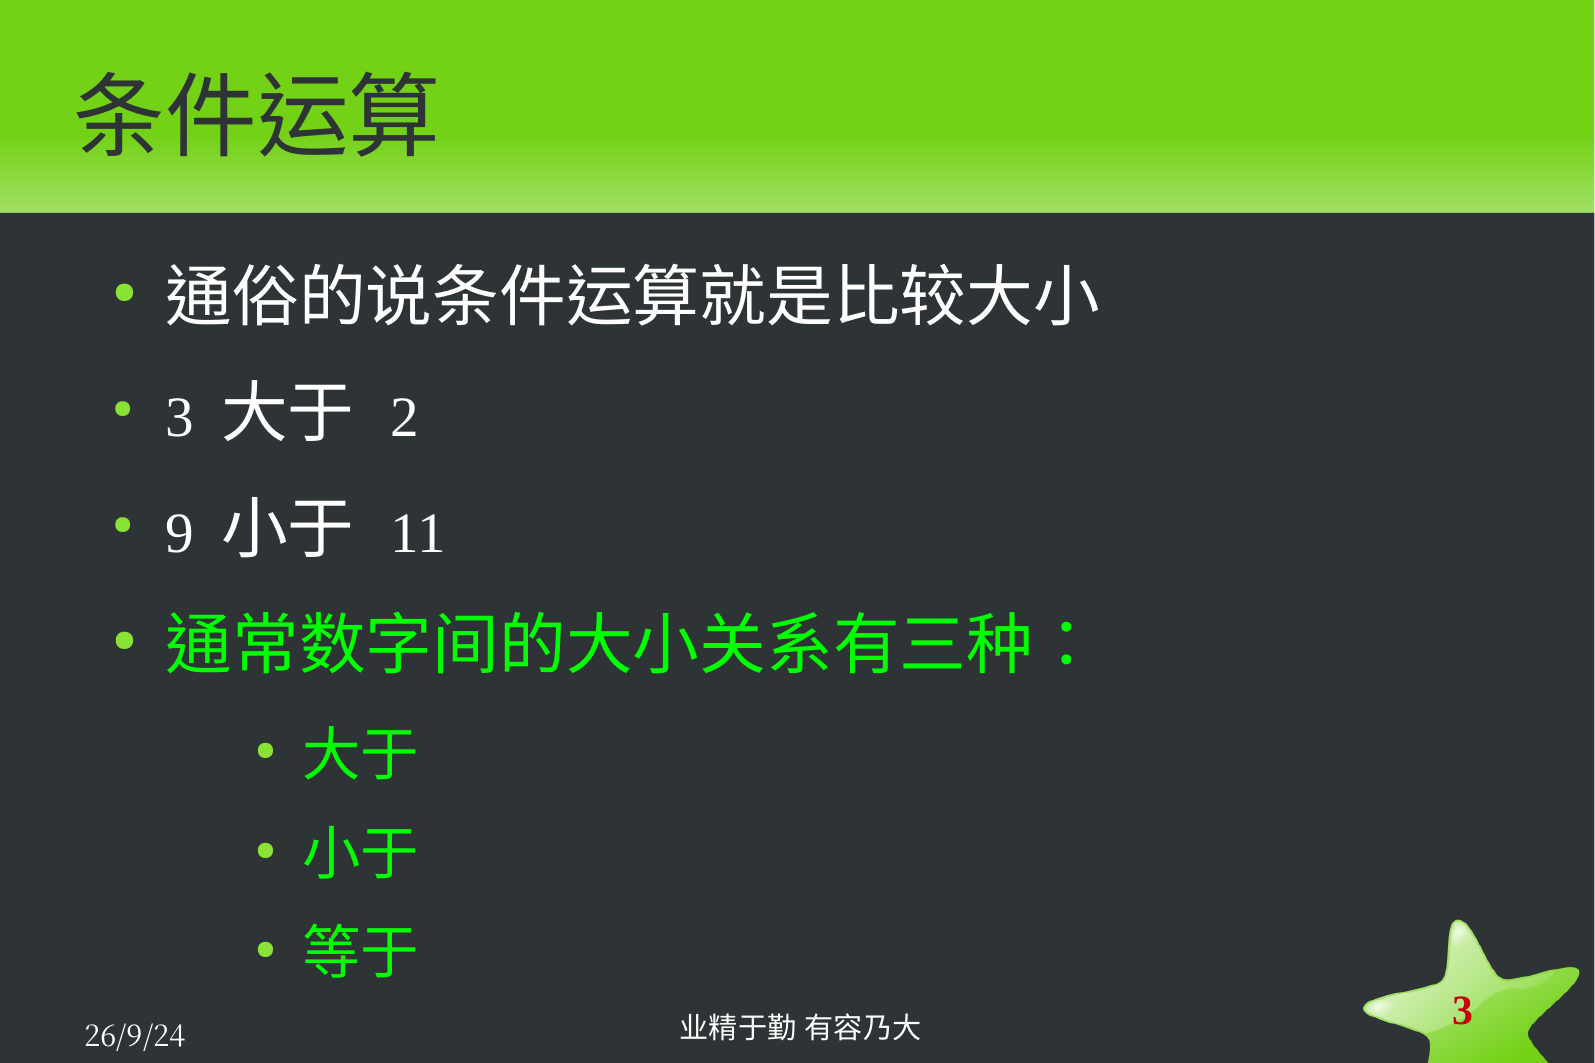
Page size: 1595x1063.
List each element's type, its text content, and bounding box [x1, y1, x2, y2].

picture [0, 0, 1595, 1063]
title 条件运算 [74, 25, 1510, 203]
list 通俗的说条件运算就是比较大小 3 大于 2 9 小于 11 通常数字间的大小关系有三种： 大于 小于 等于 [79, 248, 1515, 951]
